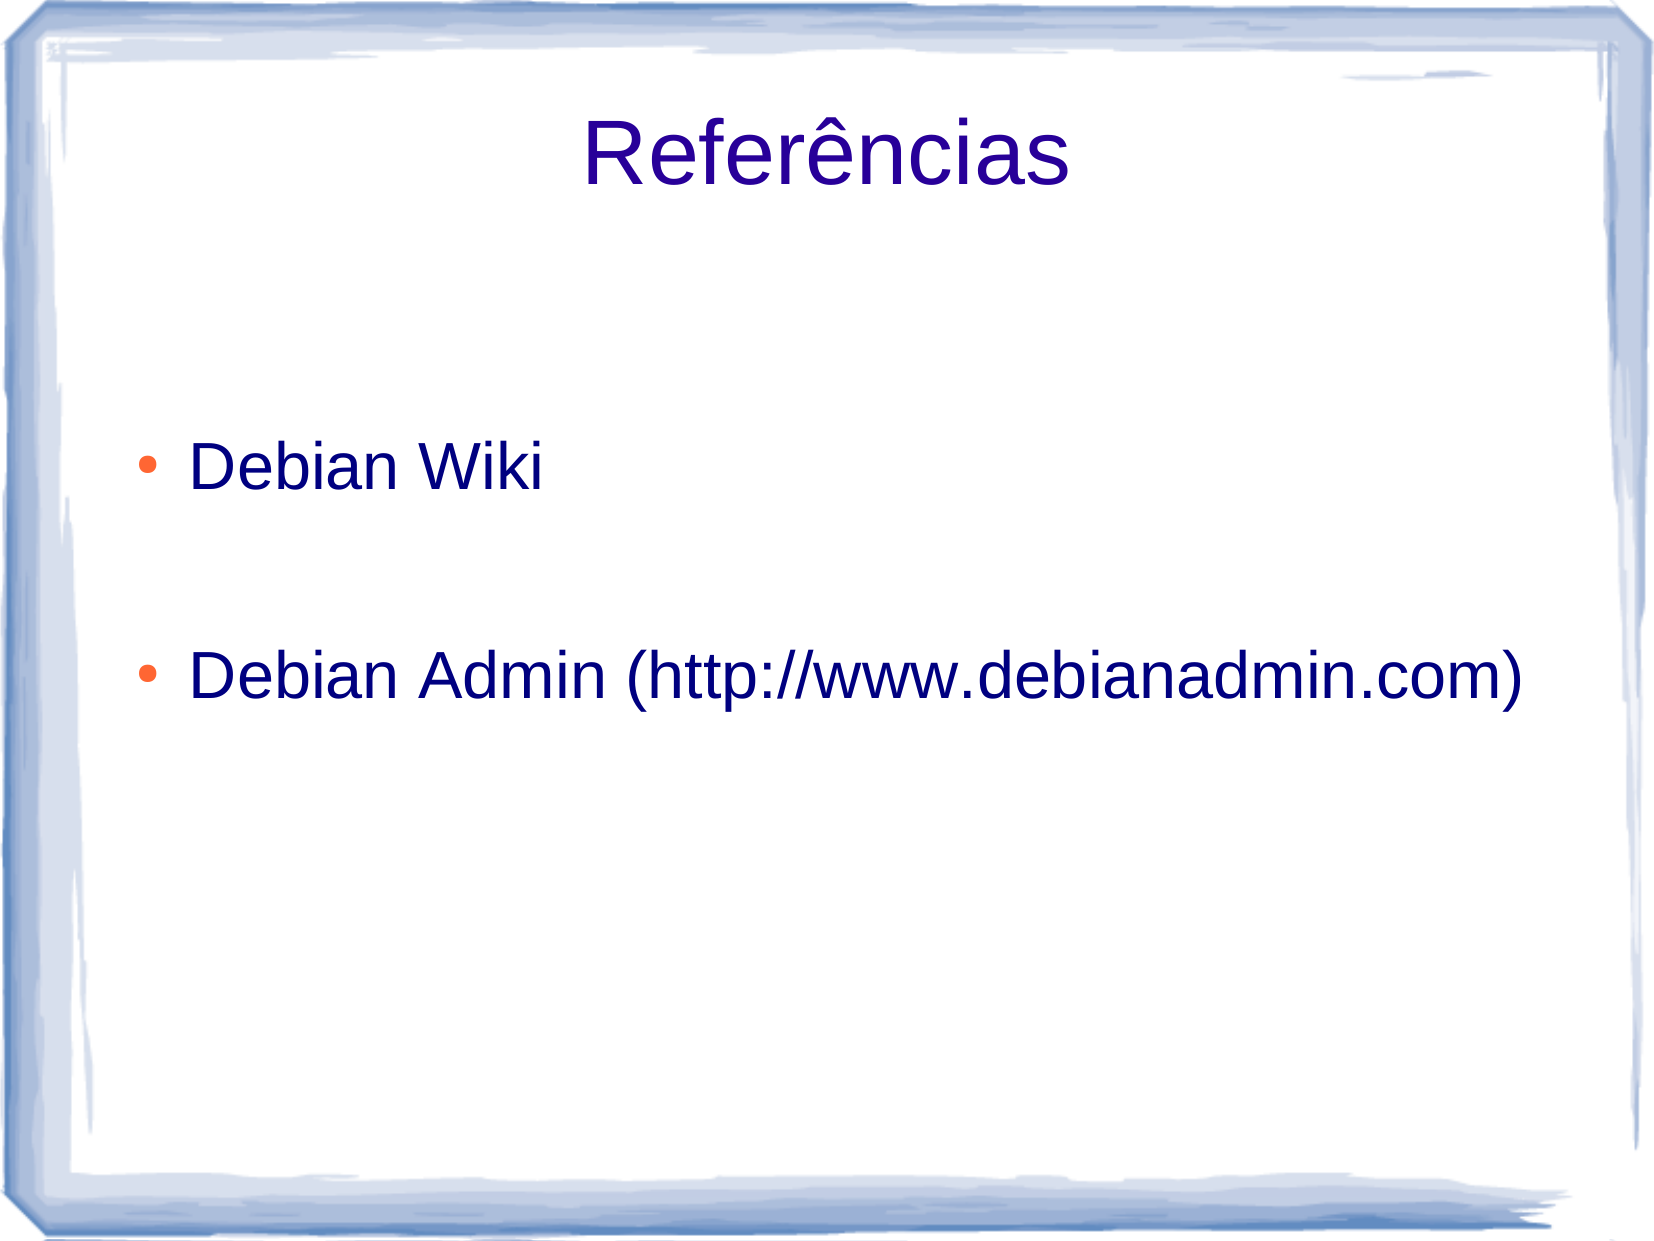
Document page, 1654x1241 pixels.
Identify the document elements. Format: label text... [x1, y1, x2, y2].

title Referências [82, 49, 1571, 257]
list Debian Wiki Debian Admin (http://www.debianadmin.com) [118, 324, 1571, 1045]
picture [0, 0, 1654, 1241]
